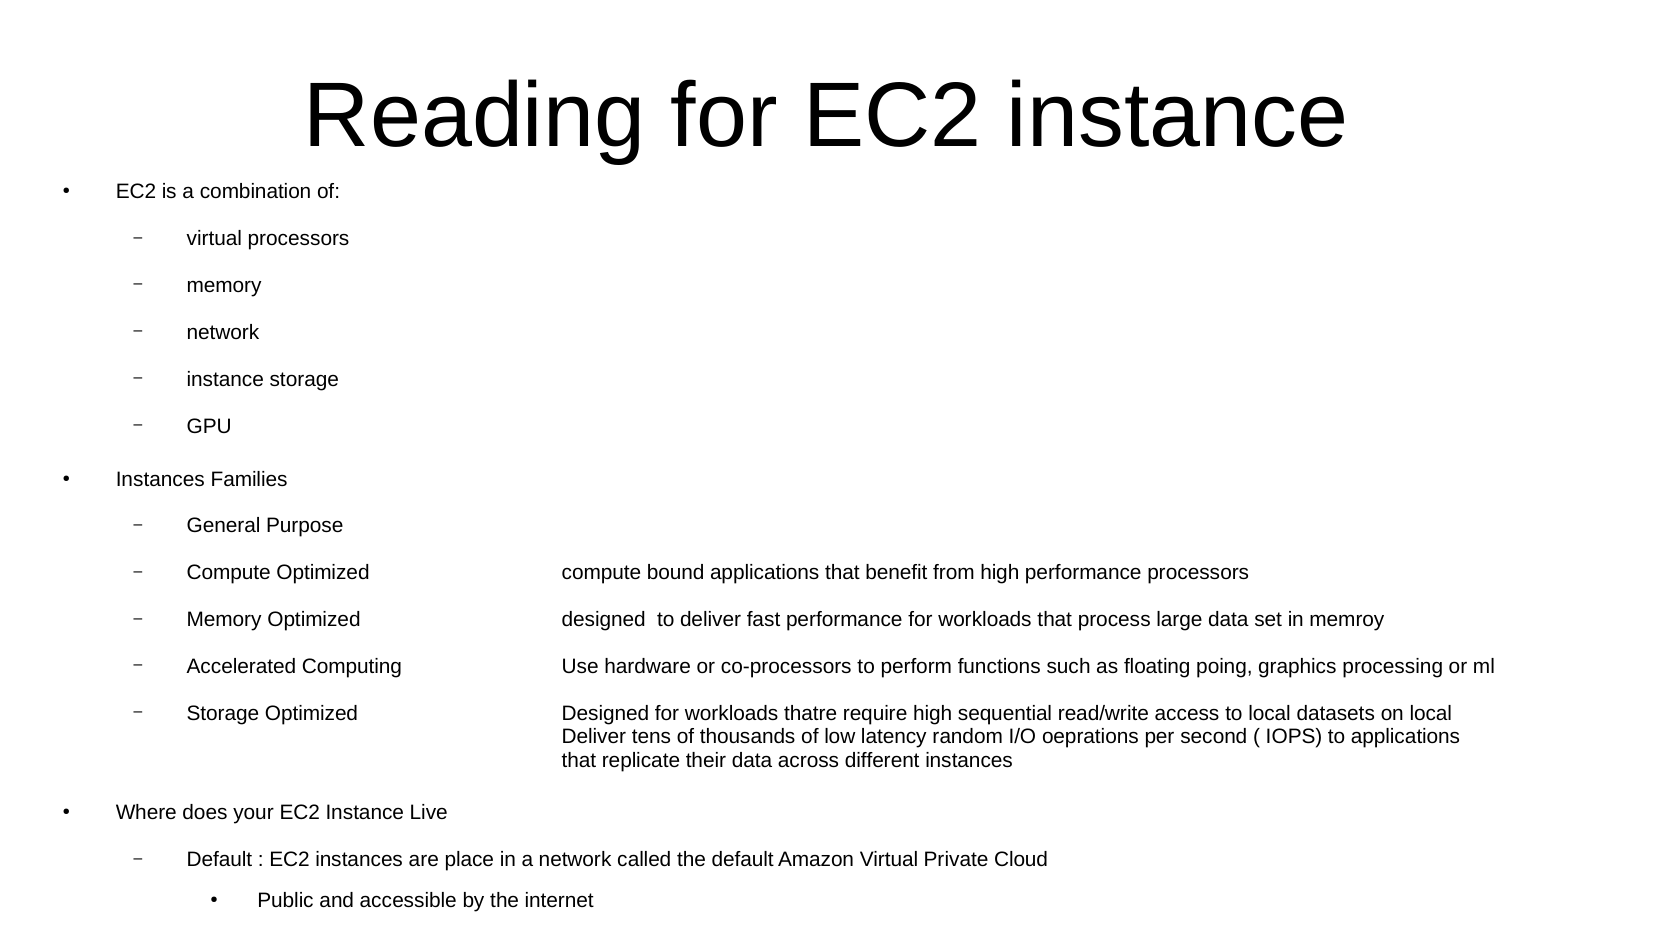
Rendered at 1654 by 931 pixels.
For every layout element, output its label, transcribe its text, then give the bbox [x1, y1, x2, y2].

title Reading for EC2 instance [82, 37, 1571, 180]
list EC2 is a combination of: virtual processors memory network instance storage GPU Instances Families General Purpose Compute Optimized compute bound applications that benefit from high performance processors Memory Optimized designed to deliver fast performance for workloads that process large data set in memroy Accelerated Computing Use hardware or co-processors to perform functions such as floating poing, graphics processing or ml Storage Optimized Designed for workloads thatre require high sequential read/write access to local datasets on local Deliver tens of thousands of low latency random I/O oeprations per second ( IOPS) to applications that replicate their data across different instances Where does your EC2 Instance Live Default : EC2 instances are place in a network called the default Amazon Virtual Private Cloud Public and accessible by the internet [45, 180, 1571, 916]
